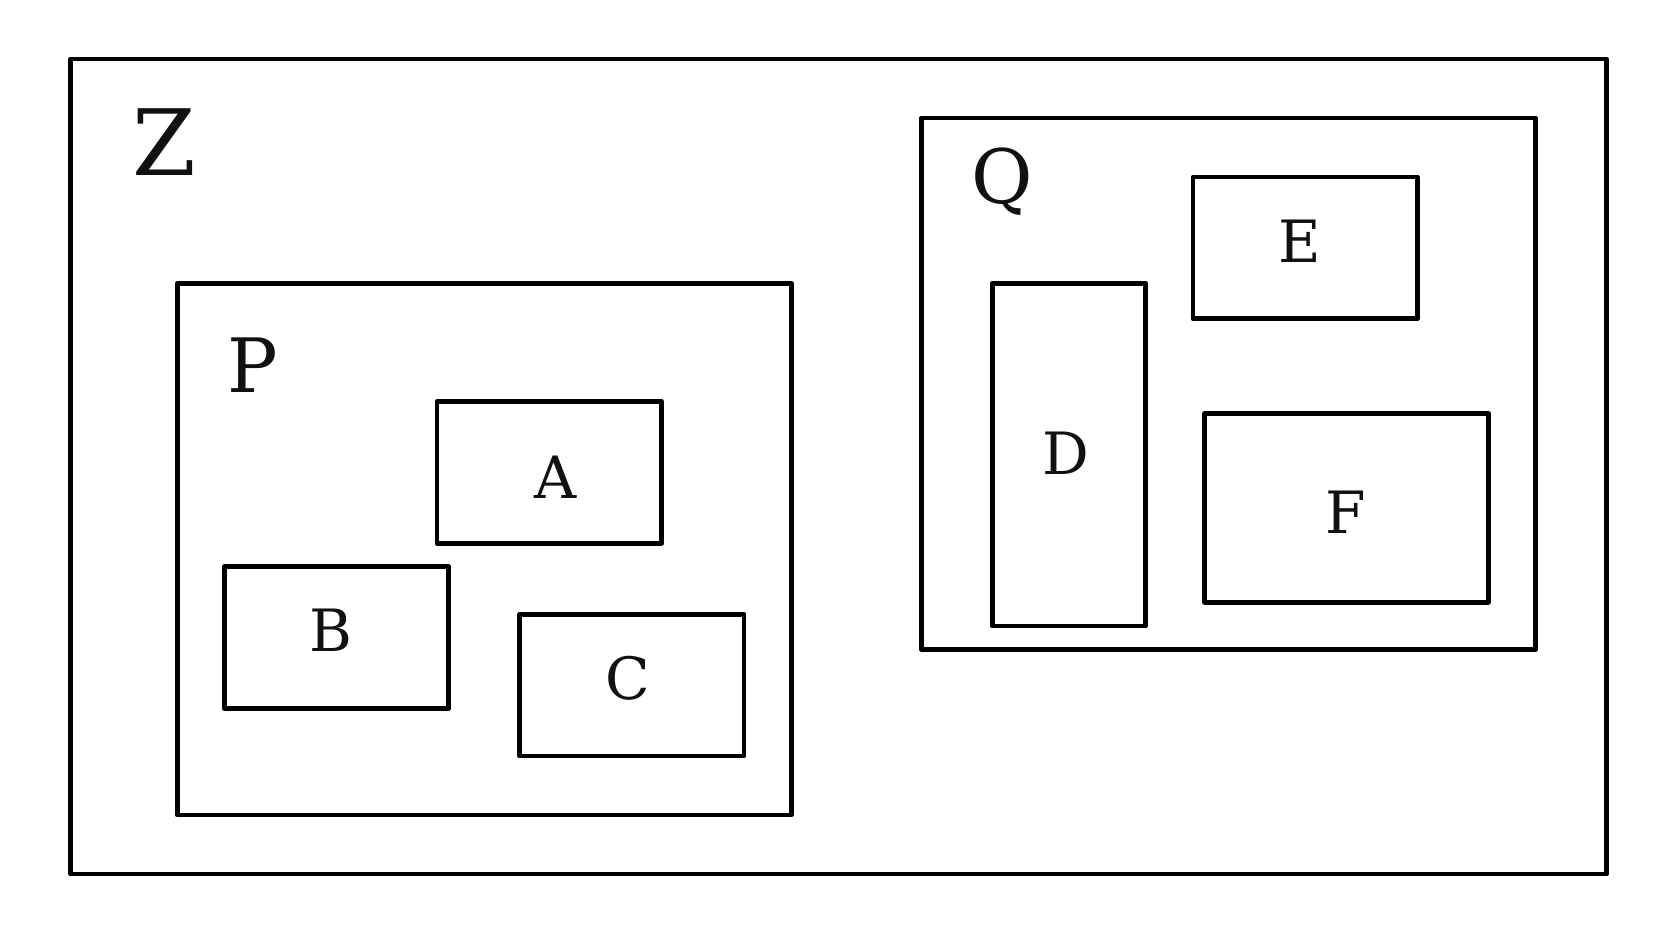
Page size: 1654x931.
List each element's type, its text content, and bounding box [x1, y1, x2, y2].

text_box A [519, 436, 603, 548]
text_box E [1263, 200, 1347, 311]
text_box Z [118, 82, 308, 246]
text_box F [1311, 472, 1394, 583]
text_box [70, 58, 1607, 874]
text_box P [212, 315, 402, 452]
text_box C [590, 637, 674, 748]
text_box Q [956, 126, 1146, 263]
text_box D [1027, 413, 1111, 524]
text_box B [295, 590, 378, 701]
